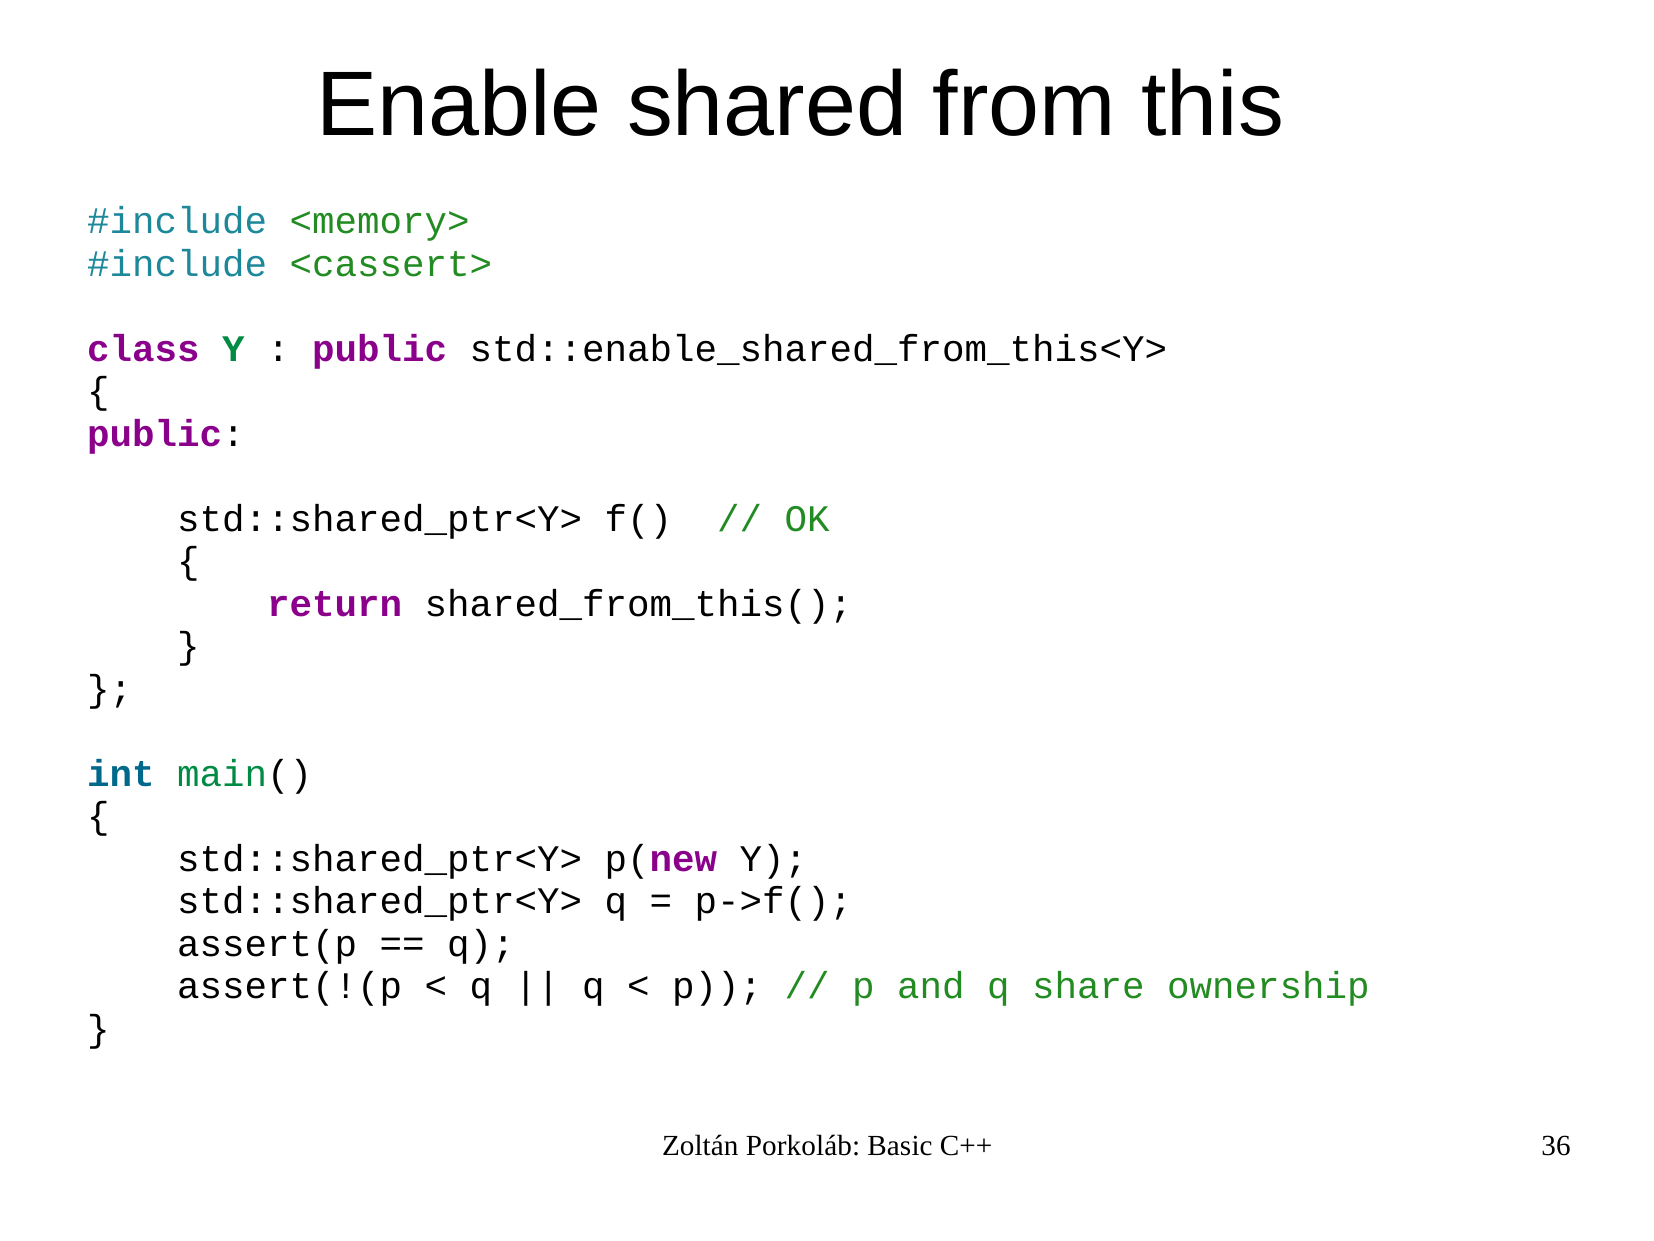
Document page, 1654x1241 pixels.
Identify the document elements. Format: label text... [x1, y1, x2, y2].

text_box #include <memory> #include <cassert> class Y : public std::enable_shared_from_this<Y> { public: std::shared_ptr<Y> f() // OK { return shared_from_this(); } }; int main() { std::shared_ptr<Y> p(new Y); std::shared_ptr<Y> q = p->f(); assert(p == q); assert(!(p < q || q < p)); // p and q share ownership } [72, 194, 1636, 1108]
title Enable shared from this [56, 0, 1546, 208]
